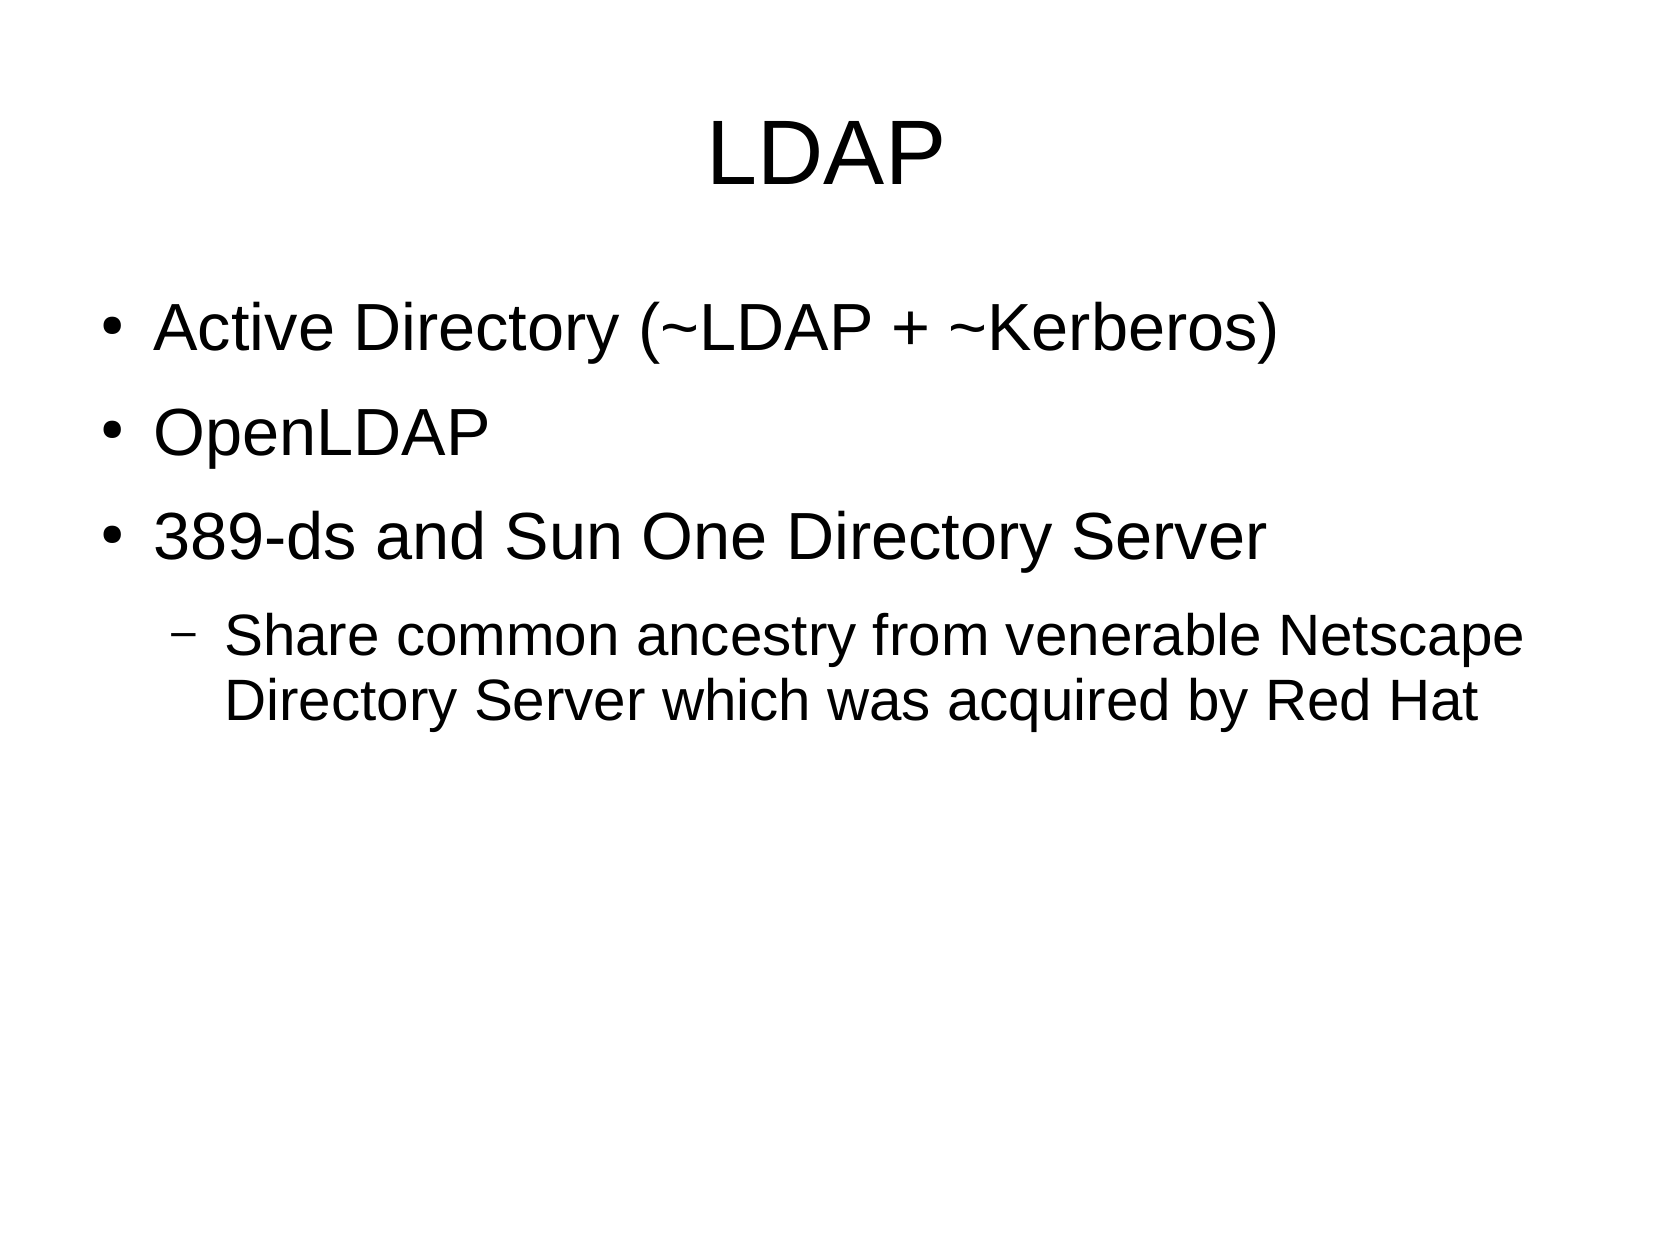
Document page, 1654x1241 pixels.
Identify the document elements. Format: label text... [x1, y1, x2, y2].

list Active Directory (~LDAP + ~Kerberos) OpenLDAP 389-ds and Sun One Directory Server Share common ancestry from venerable Netscape Directory Server which was acquired by Red Hat [82, 290, 1571, 1010]
title LDAP [82, 49, 1571, 257]
